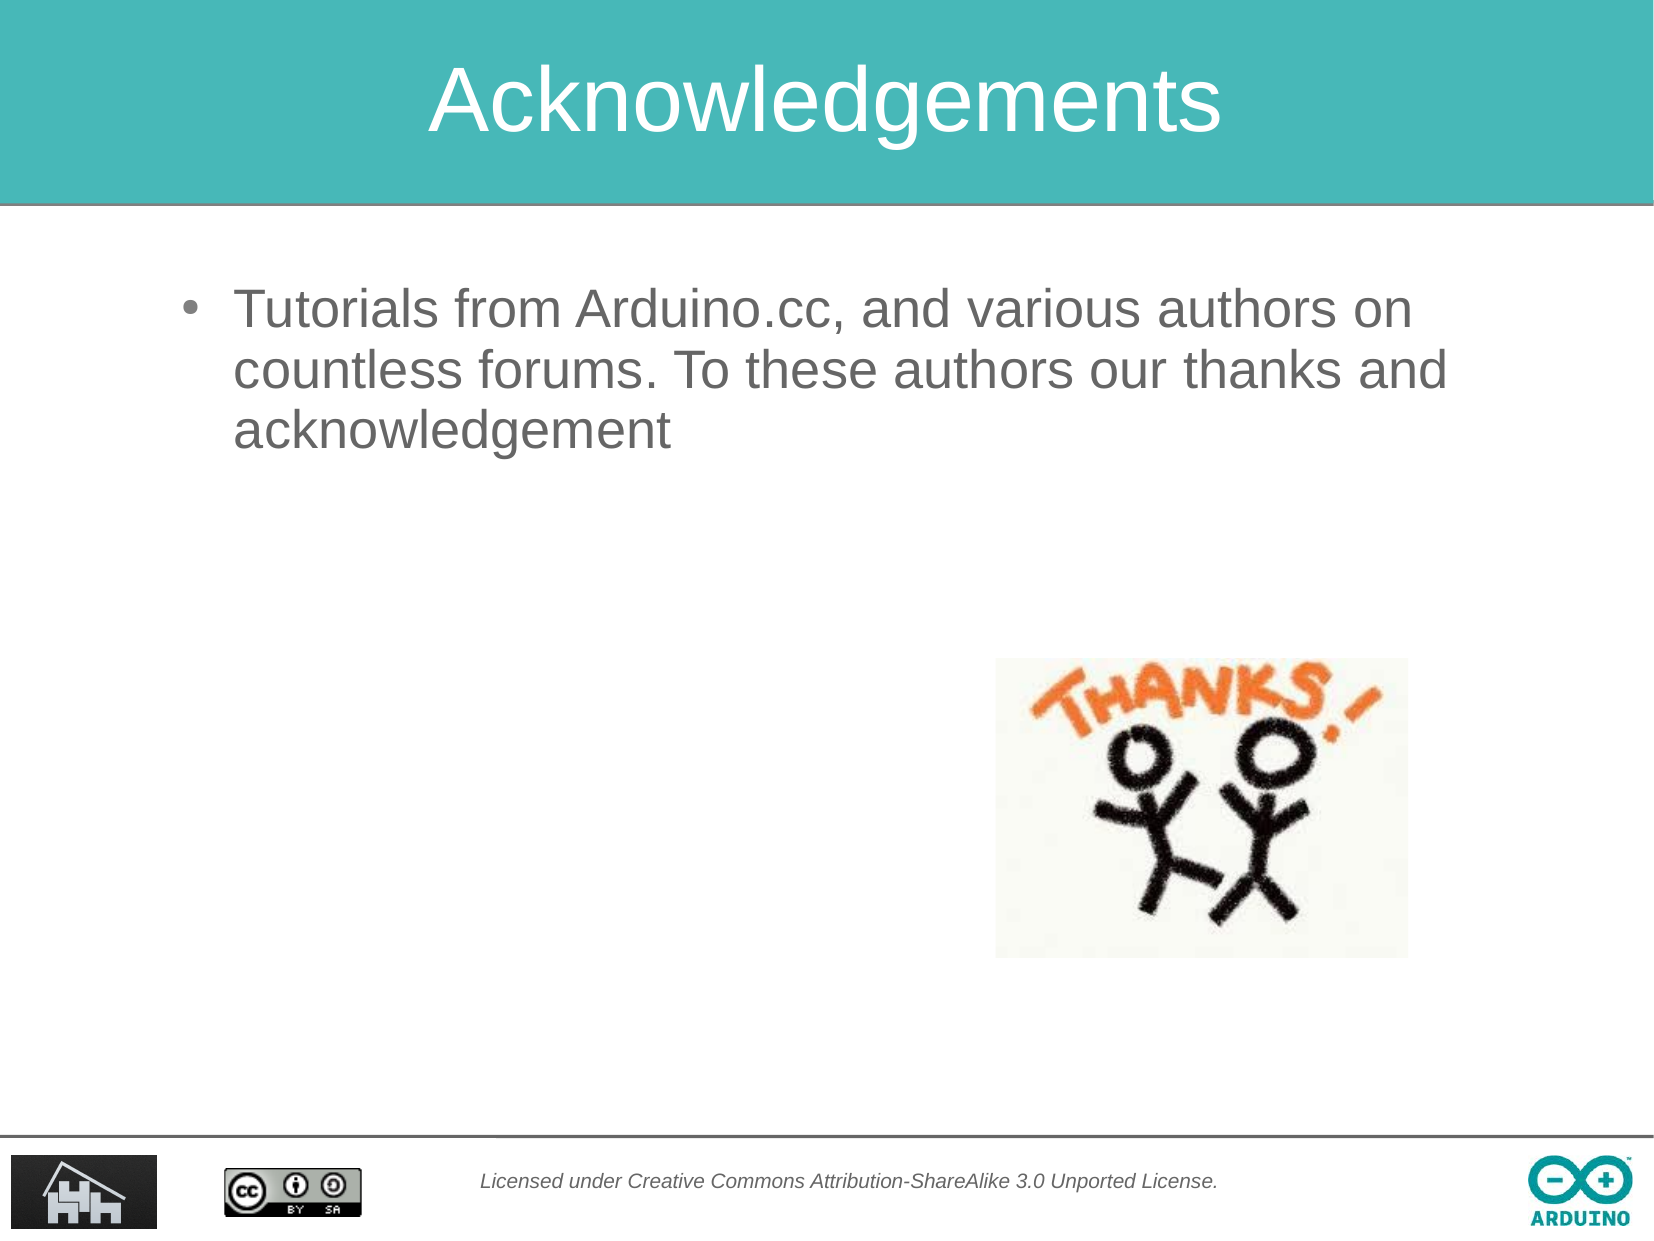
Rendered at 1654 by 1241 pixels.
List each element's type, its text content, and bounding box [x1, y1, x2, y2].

text_box [995, 658, 1409, 958]
picture [224, 1168, 362, 1217]
title Acknowledgements [0, 0, 1654, 204]
picture [1498, 1149, 1654, 1233]
list Tutorials from Arduino.cc, and various authors on countless forums. To these authors our thanks and acknowledgement [163, 278, 1453, 981]
picture [11, 1155, 157, 1229]
